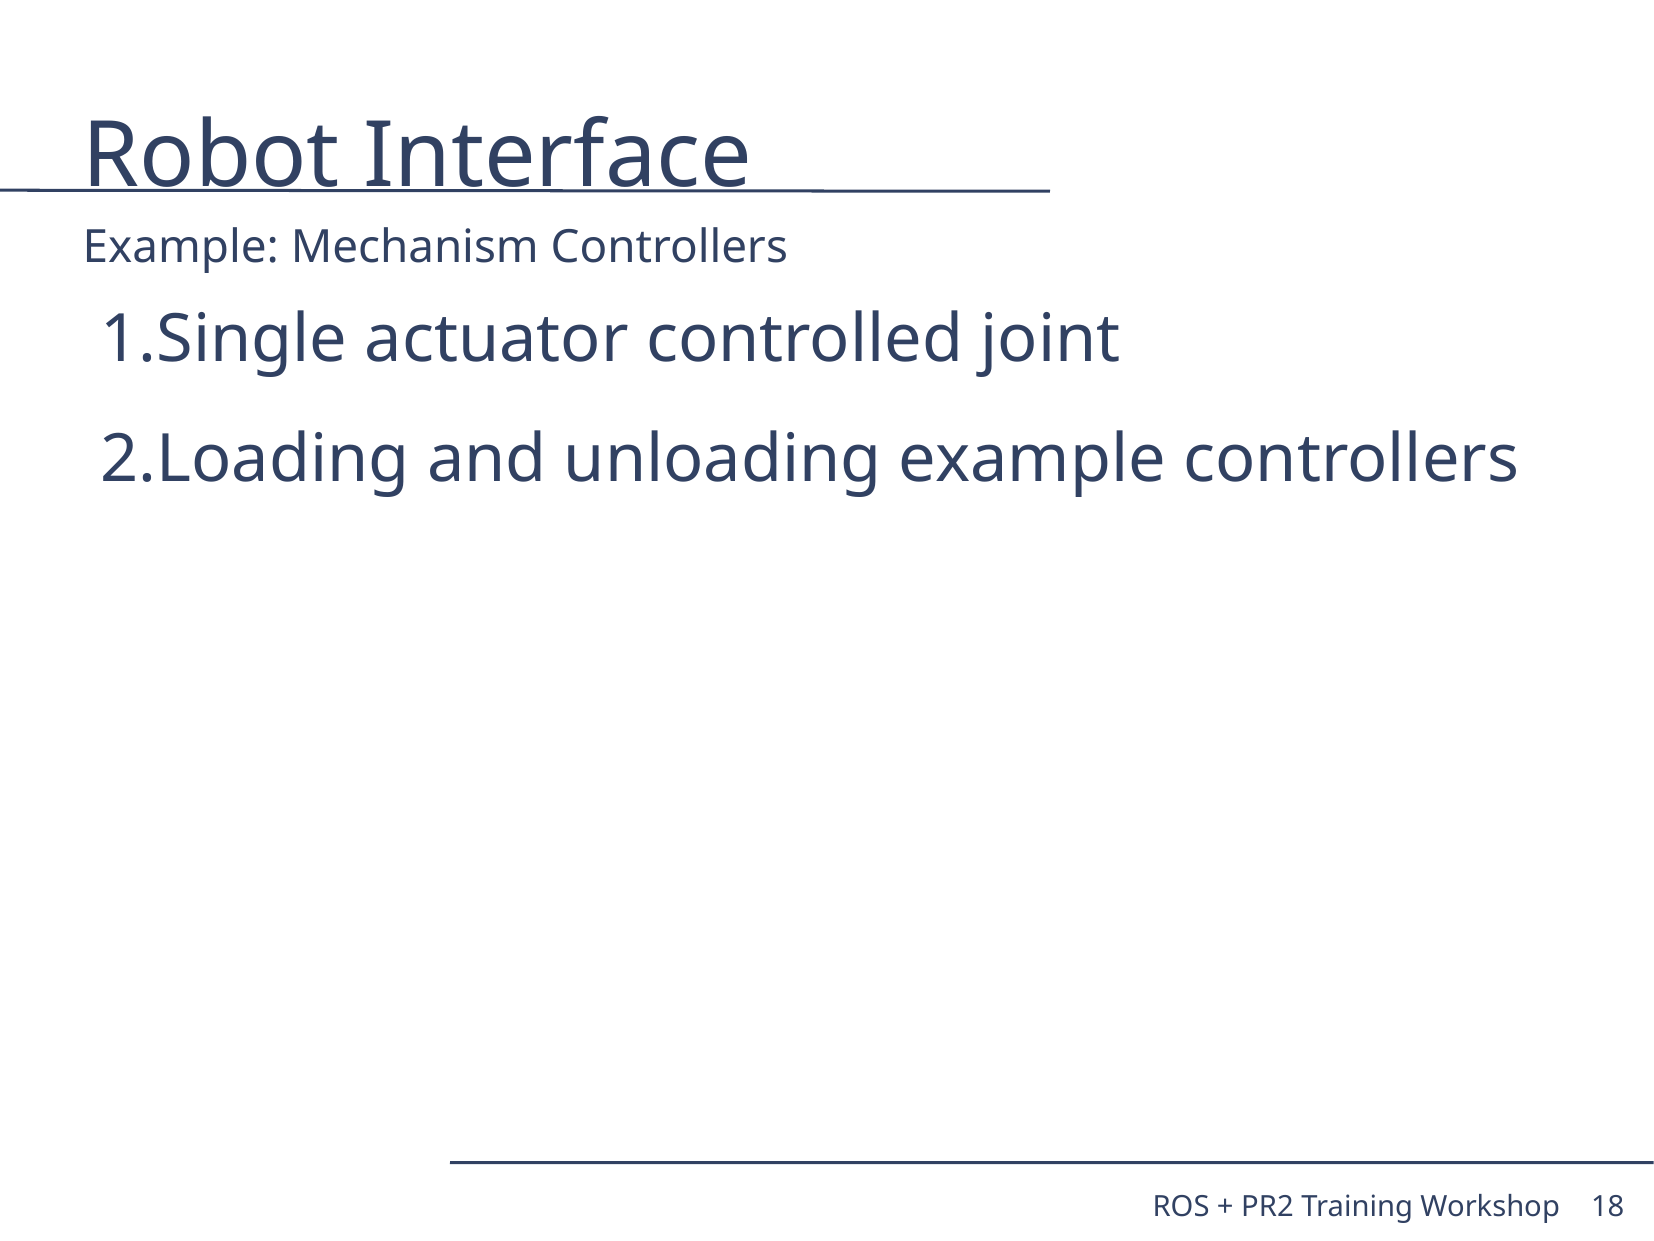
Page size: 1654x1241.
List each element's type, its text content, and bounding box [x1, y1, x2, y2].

title Robot Interface Example: Mechanism Controllers [82, 78, 1571, 287]
list Single actuator controlled joint Loading and unloading example controllers [82, 290, 1571, 1109]
